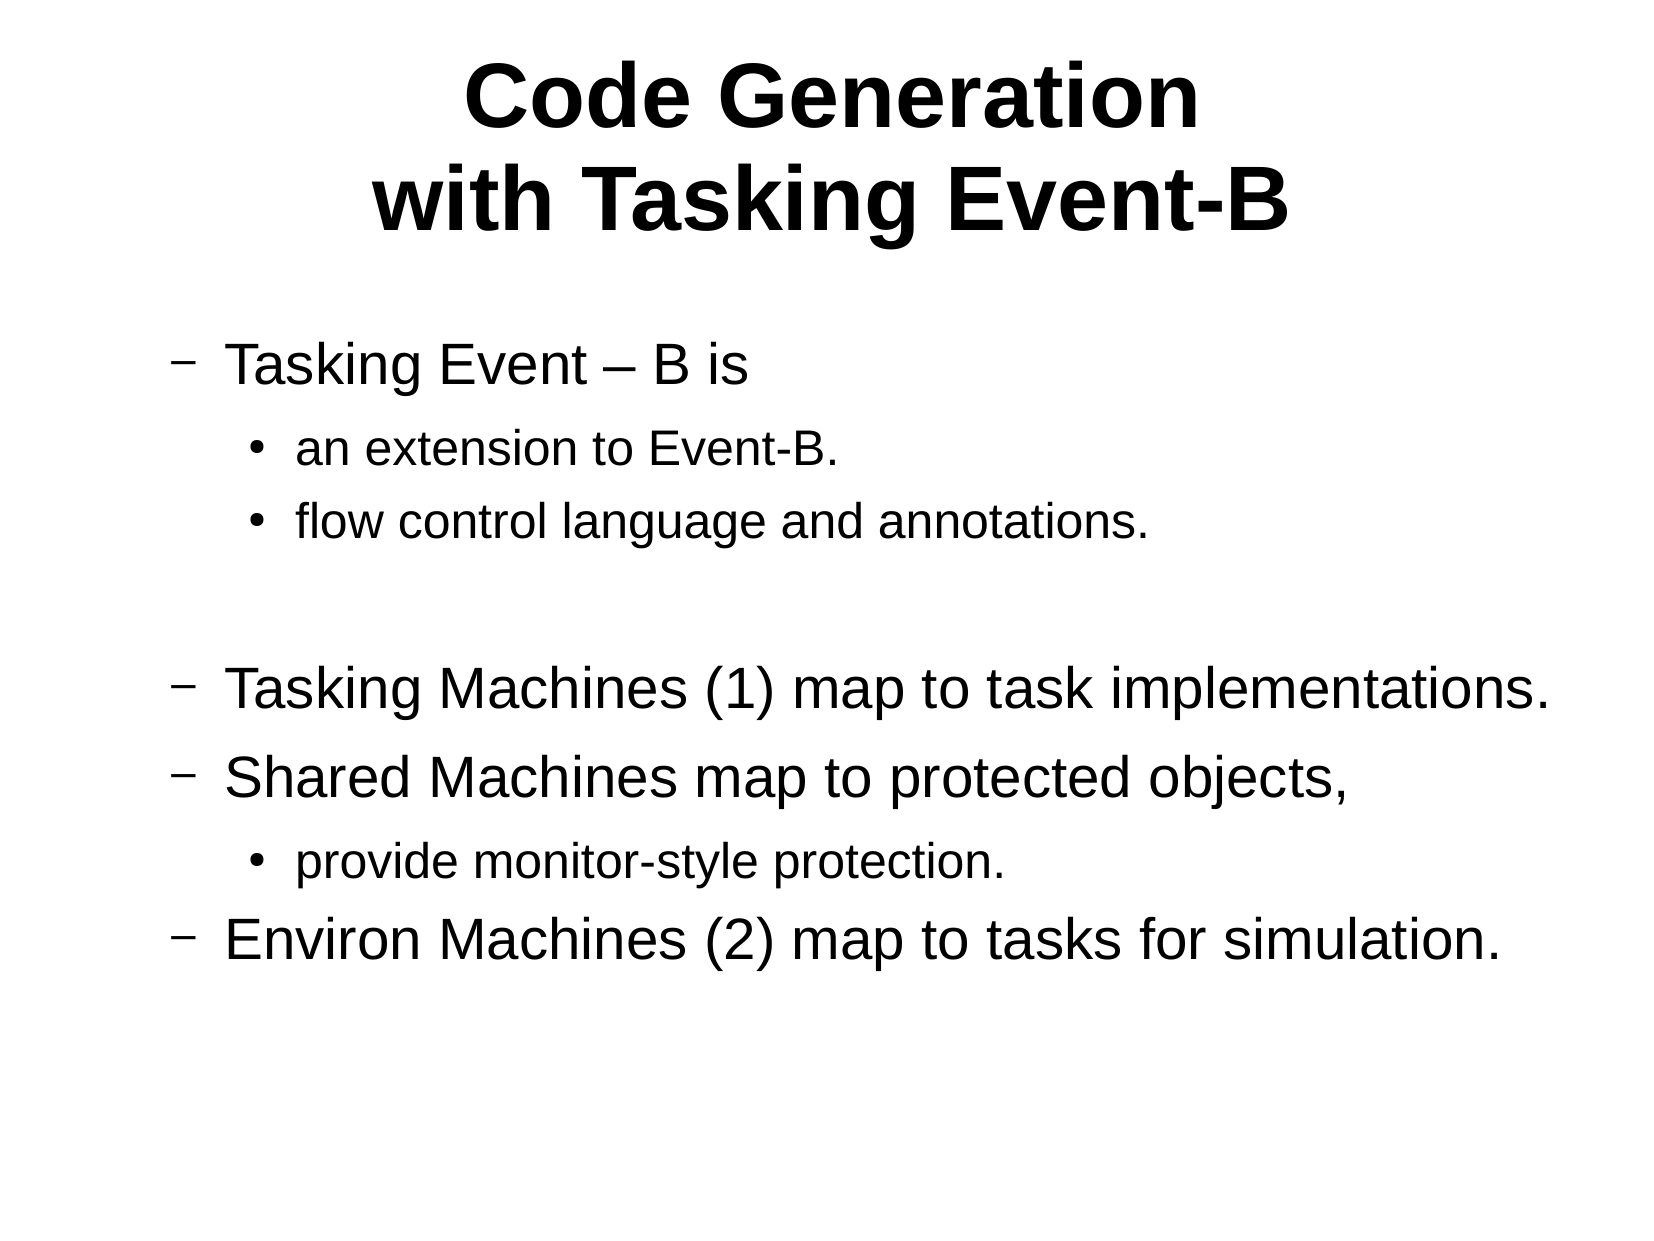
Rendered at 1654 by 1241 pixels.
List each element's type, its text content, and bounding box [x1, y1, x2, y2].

title Code Generation with Tasking Event-B [372, 43, 1294, 251]
list Tasking Event – B is an extension to Event-B. flow control language and annotations. Tasking Machines (1) map to task implementations. Shared Machines map to protected objects, provide monitor-style protection. Environ Machines (2) map to tasks for simulation. [82, 331, 1619, 1211]
